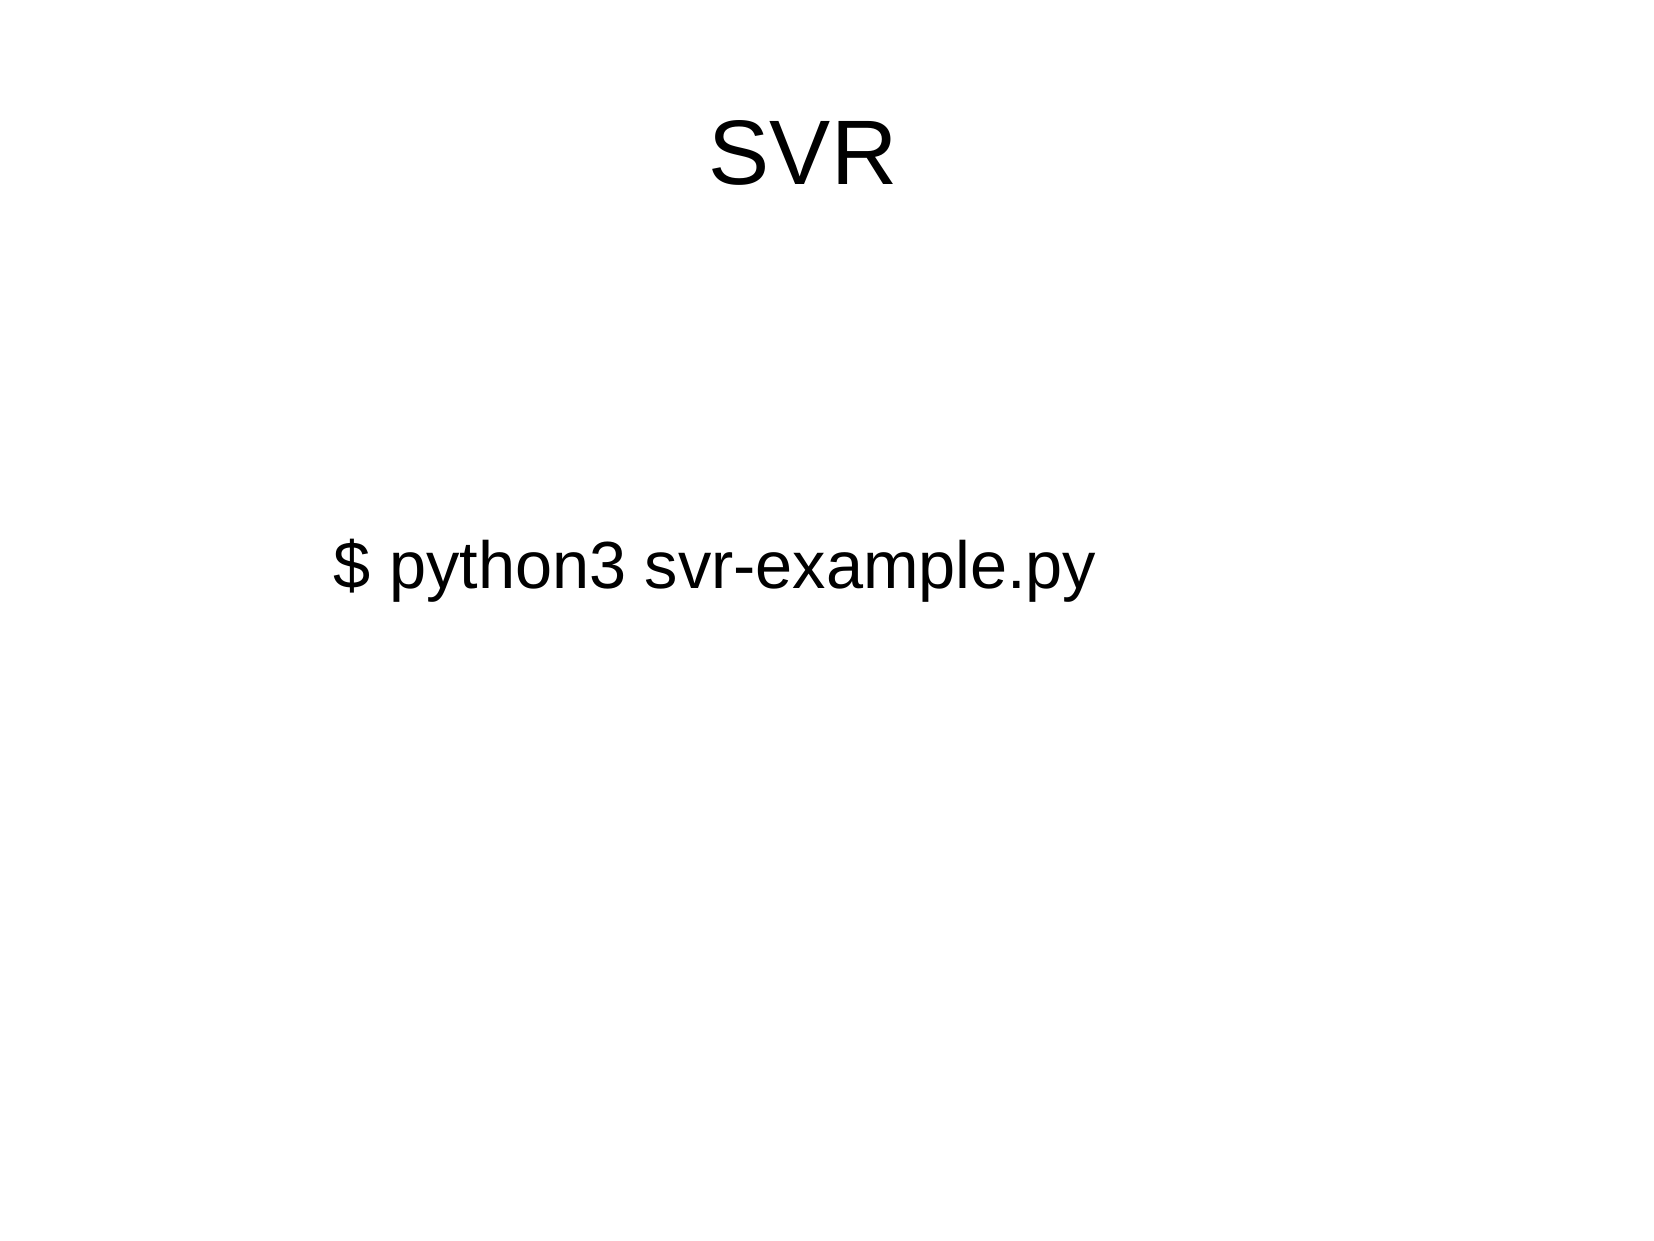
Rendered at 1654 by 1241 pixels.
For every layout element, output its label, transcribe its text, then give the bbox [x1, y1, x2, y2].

title SVR [59, 49, 1548, 257]
text_box $ python3 svr-example.py [318, 520, 1430, 686]
